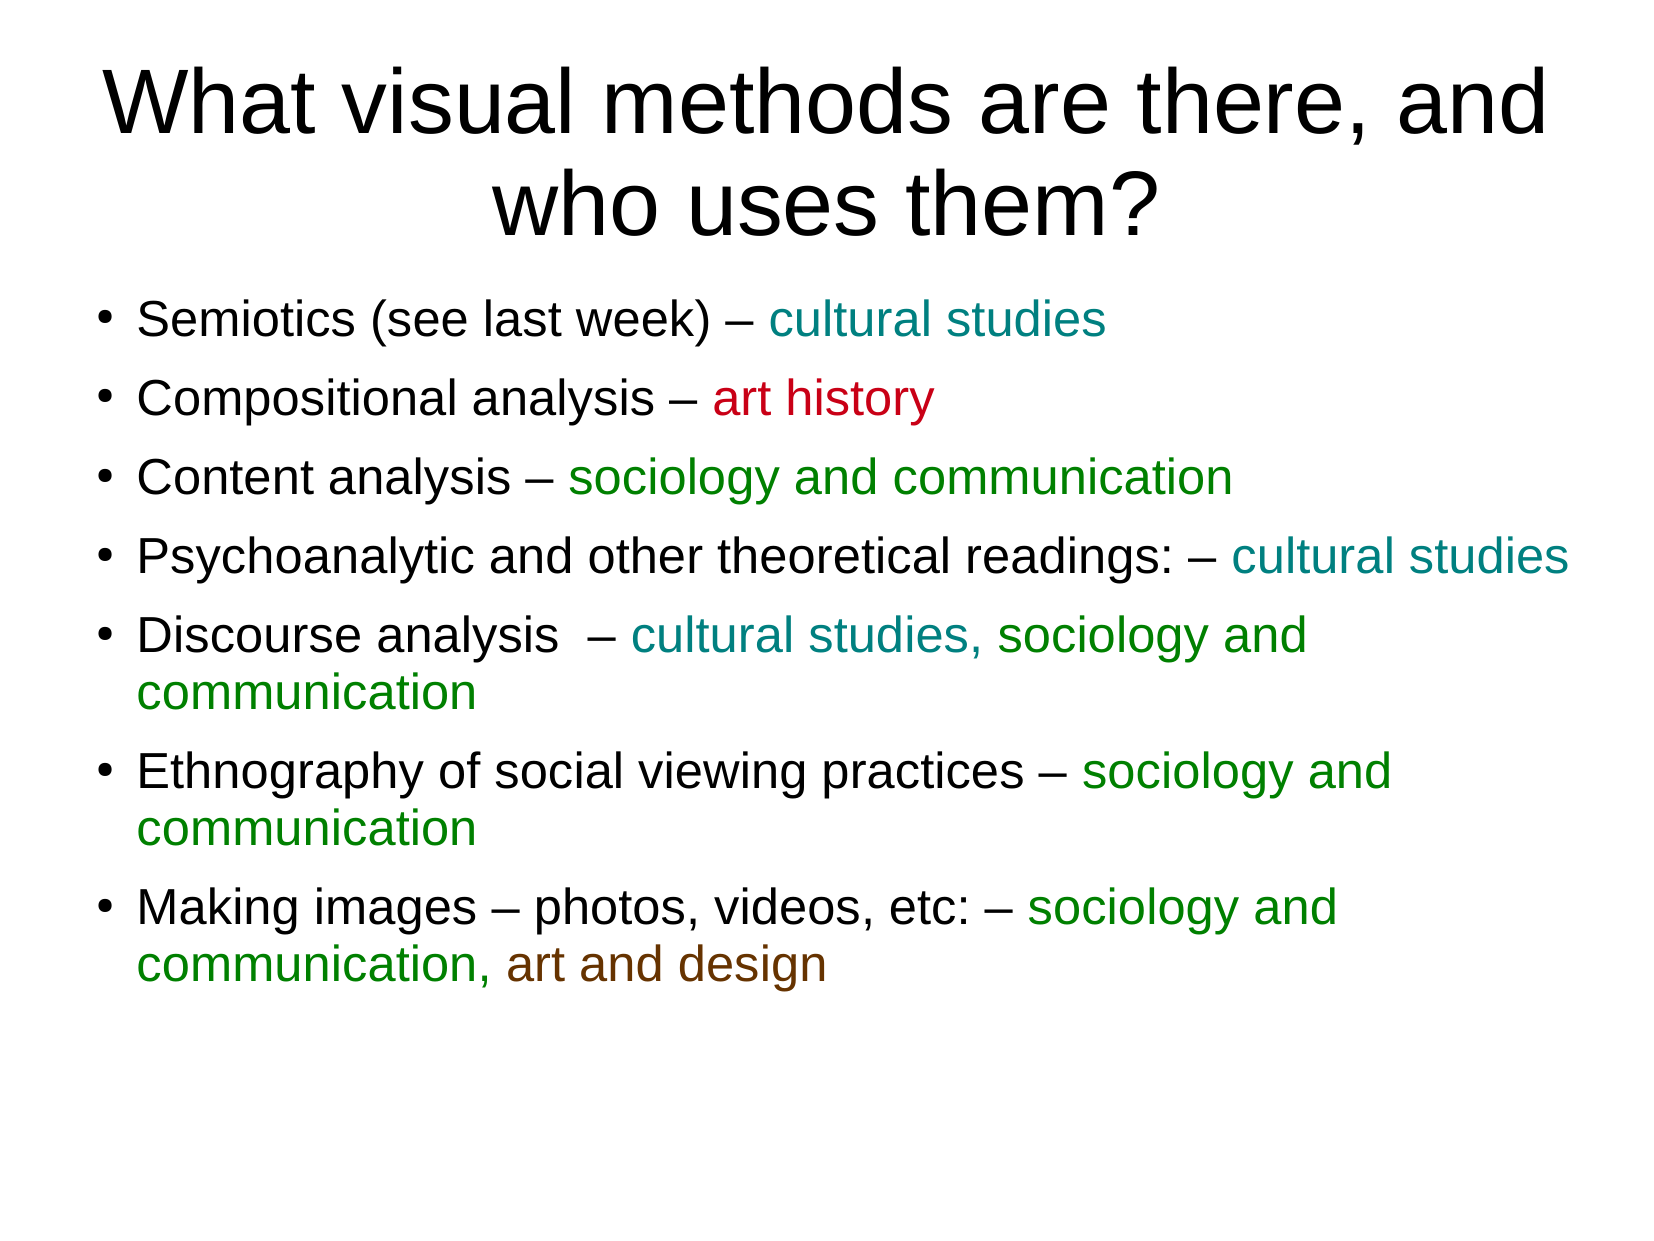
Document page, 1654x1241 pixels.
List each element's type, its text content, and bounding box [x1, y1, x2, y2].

title What visual methods are there, and who uses them? [82, 49, 1571, 257]
list Semiotics (see last week) – cultural studies Compositional analysis – art history Content analysis – sociology and communication Psychoanalytic and other theoretical readings: – cultural studies Discourse analysis – cultural studies, sociology and communication Ethnography of social viewing practices – sociology and communication Making images – photos, videos, etc: – sociology and communication, art and design [82, 290, 1571, 1010]
